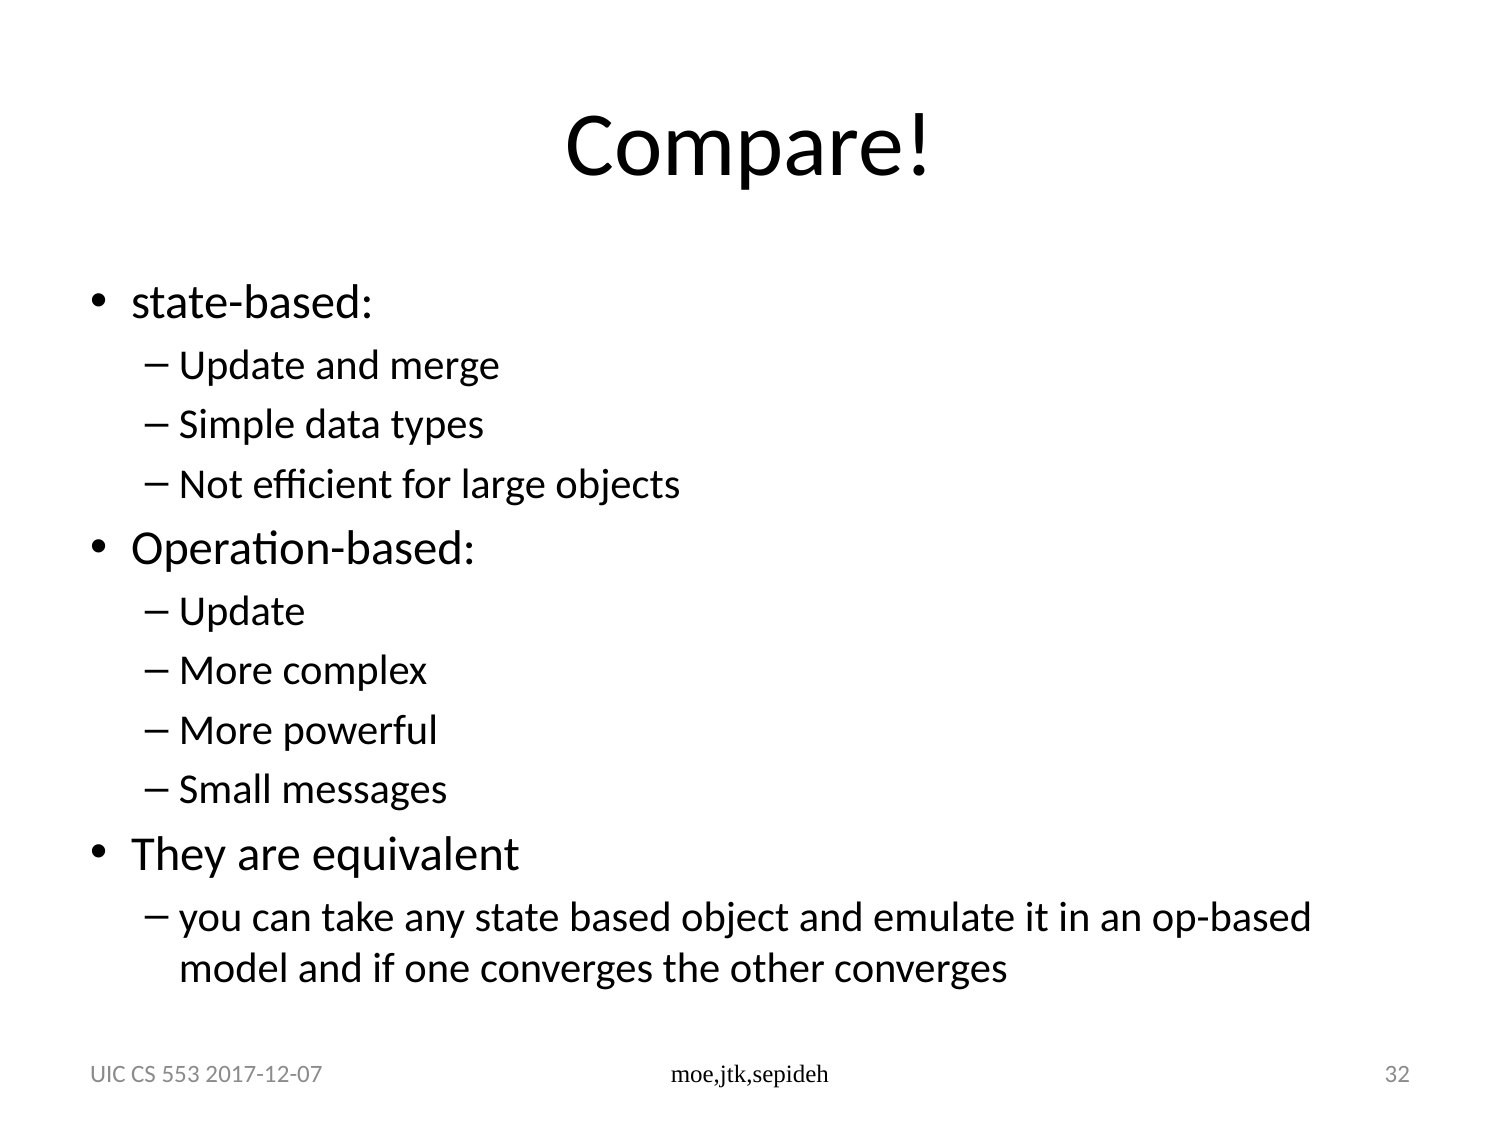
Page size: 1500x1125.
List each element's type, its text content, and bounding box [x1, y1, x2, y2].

title Compare! [75, 45, 1425, 233]
list state-based: Update and merge Simple data types Not efficient for large objects Operation-based: Update More complex More powerful Small messages They are equivalent you can take any state based object and emulate it in an op-based model and if one converges the other converges [75, 262, 1425, 1005]
